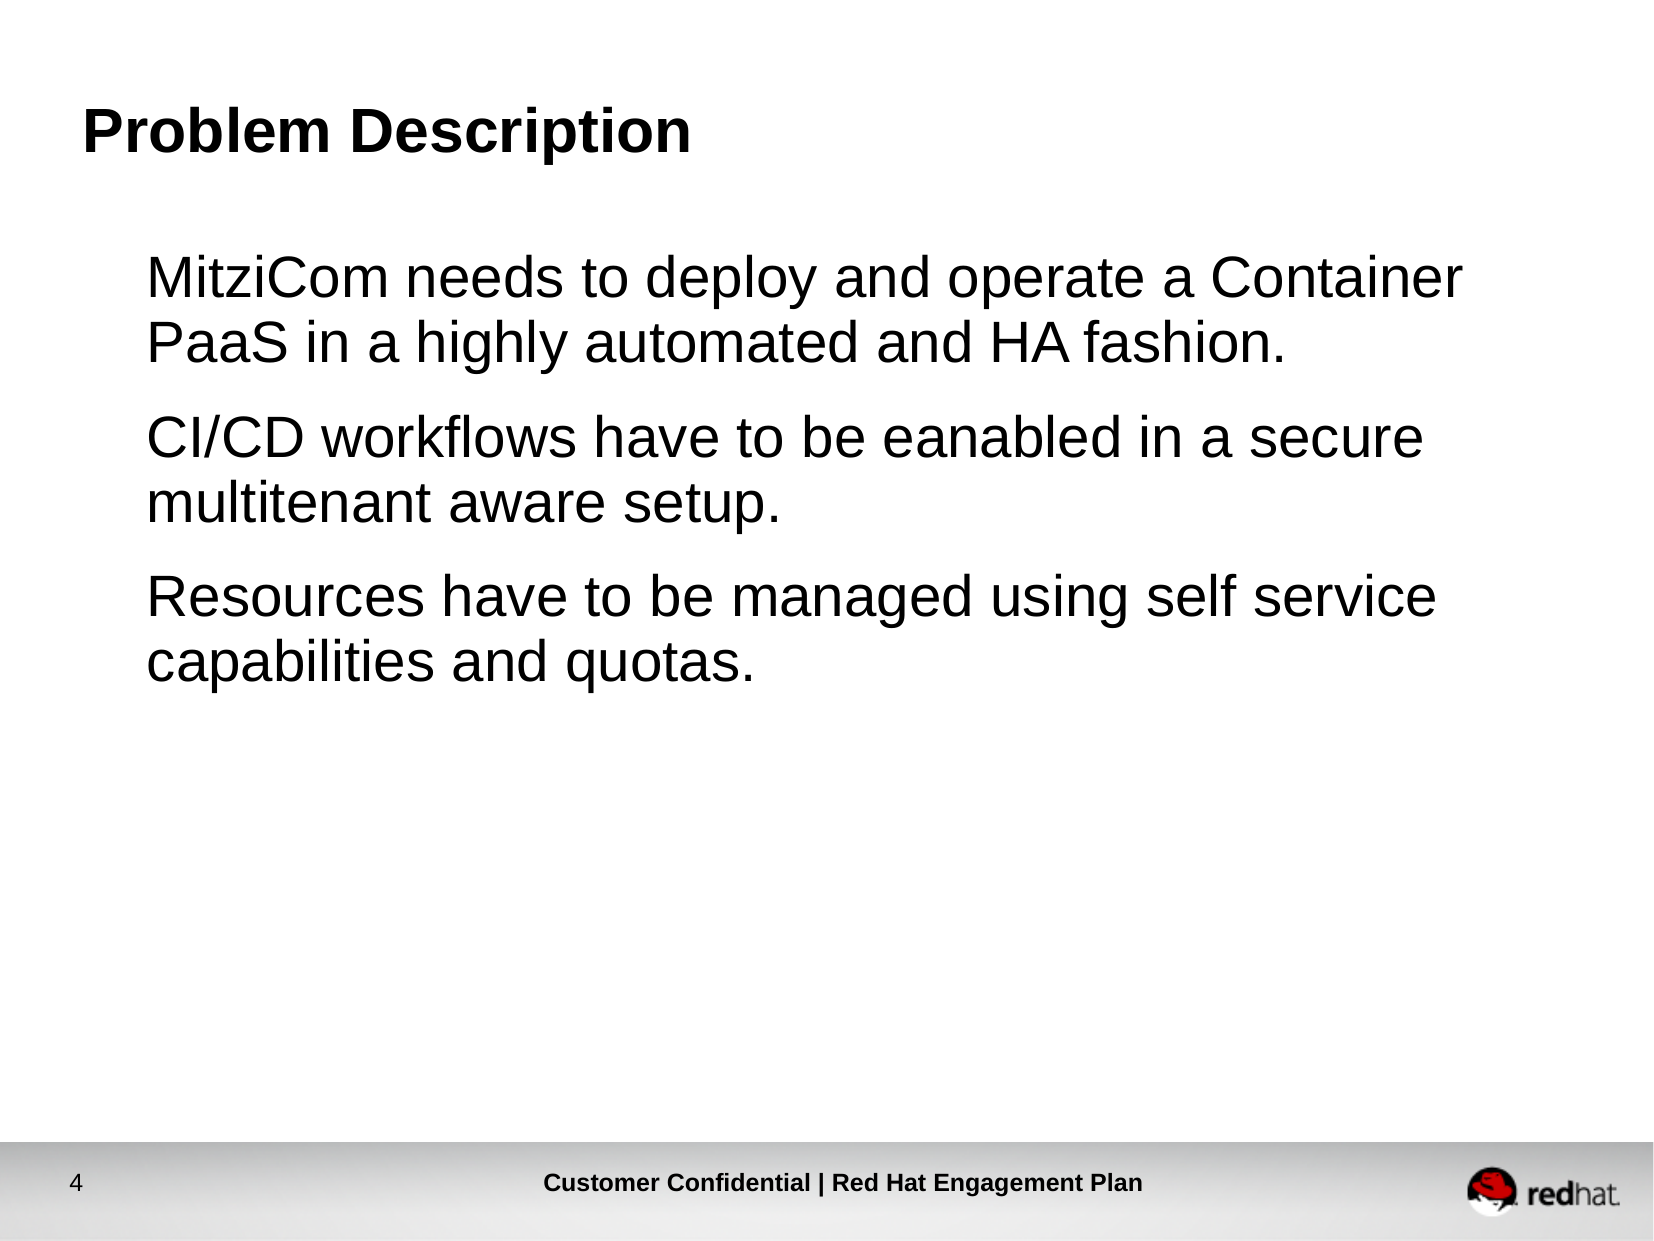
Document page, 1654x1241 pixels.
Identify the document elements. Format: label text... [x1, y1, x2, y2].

list MitziCom needs to deploy and operate a Container PaaS in a highly automated and HA fashion. CI/CD workflows have to be eanabled in a secure multitenant aware setup. Resources have to be managed using self service capabilities and quotas. [86, 244, 1576, 1039]
picture [0, 1142, 1654, 1241]
title Problem Description [82, 37, 1571, 226]
